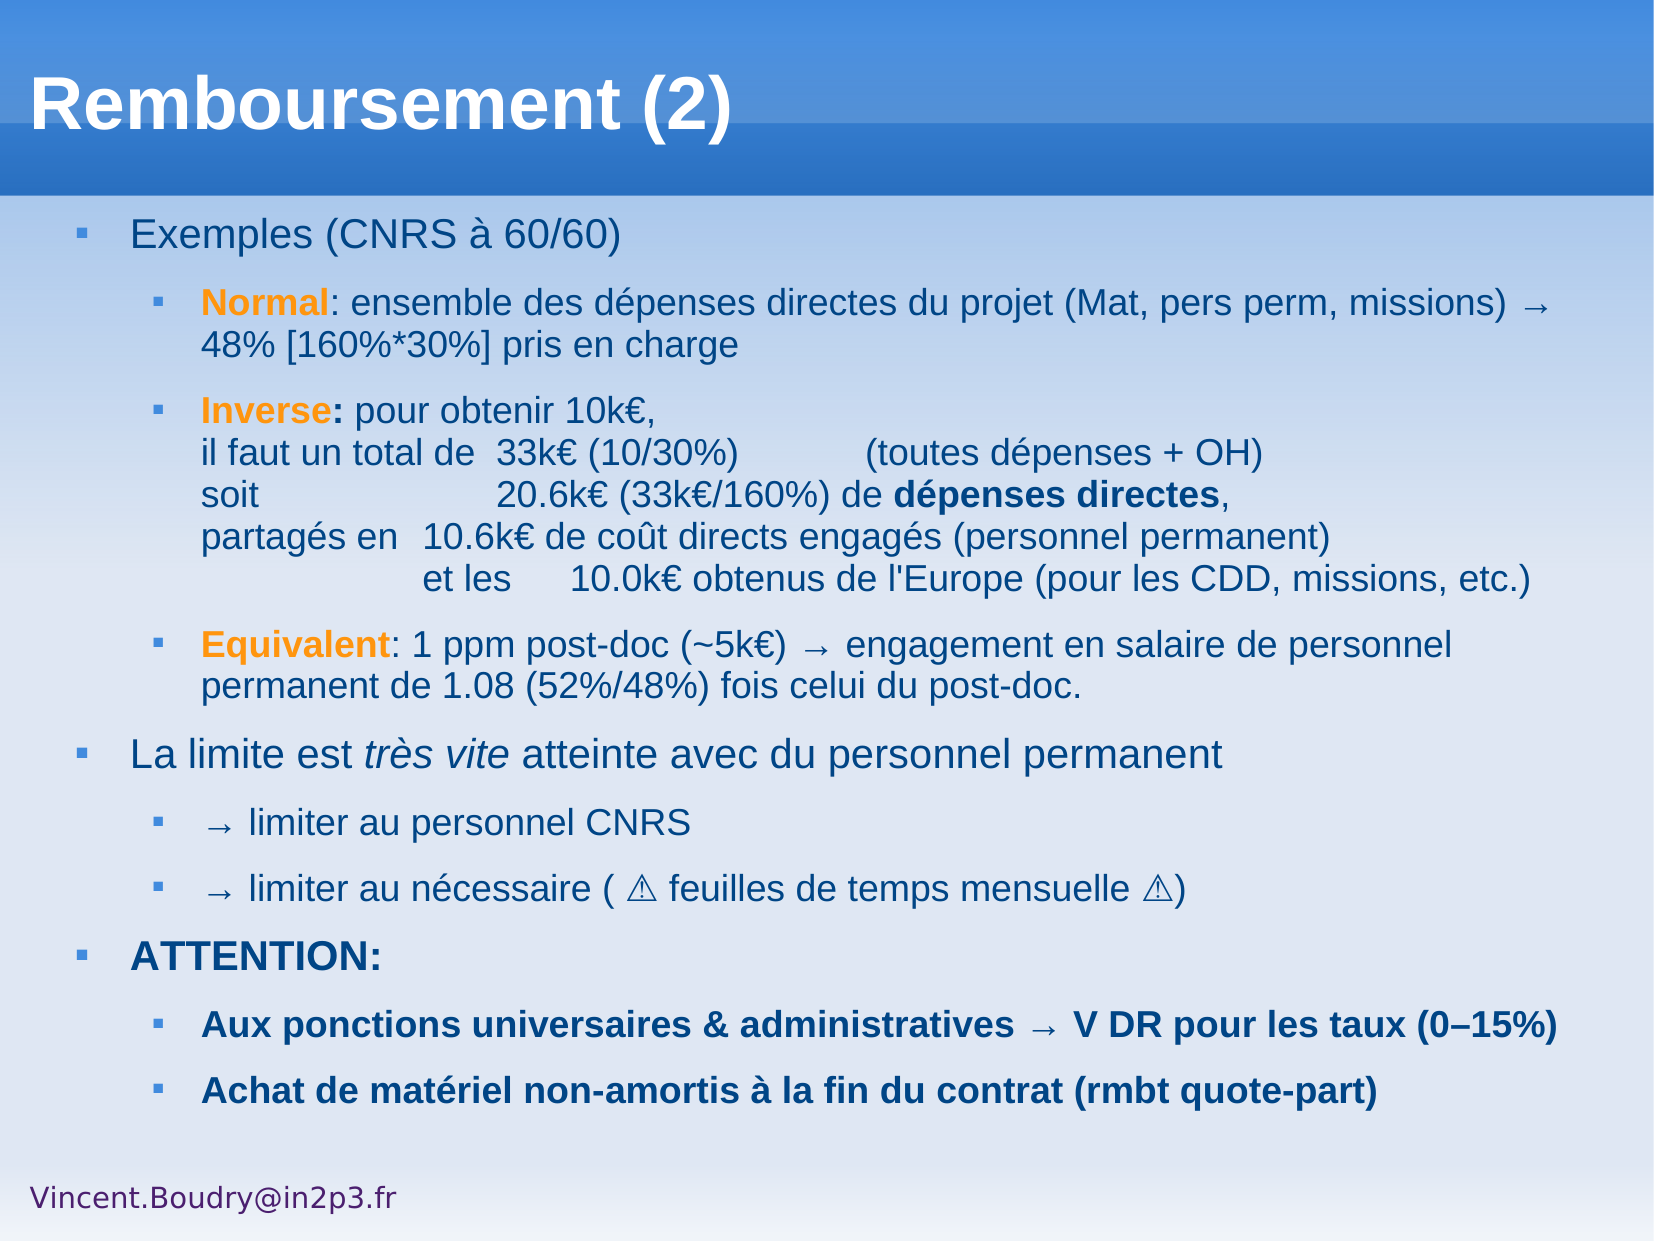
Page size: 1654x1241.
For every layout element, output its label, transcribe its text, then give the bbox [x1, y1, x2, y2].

title Remboursement (2) [29, 7, 1654, 200]
list Exemples (CNRS à 60/60) Normal: ensemble des dépenses directes du projet (Mat, pers perm, missions) → 48% [160%*30%] pris en charge Inverse: pour obtenir 10k€, il faut un total de 33k€ (10/30%) (toutes dépenses + OH) soit 20.6k€ (33k€/160%) de dépenses directes, partagés en 10.6k€ de coût directs engagés (personnel permanent) et les 10.0k€ obtenus de l'Europe (pour les CDD, missions, etc.) Equivalent: 1 ppm post-doc (~5k€) → engagement en salaire de personnel permanent de 1.08 (52%/48%) fois celui du post-doc. La limite est très vite atteinte avec du personnel permanent → limiter au personnel CNRS → limiter au nécessaire ( ⚠ feuilles de temps mensuelle ⚠) ATTENTION: Aux ponctions universaires & administratives → V DR pour les taux (0–15%) Achat de matériel non-amortis à la fin du contrat (rmbt quote-part) [59, 210, 1595, 1155]
picture [0, 0, 1654, 1241]
